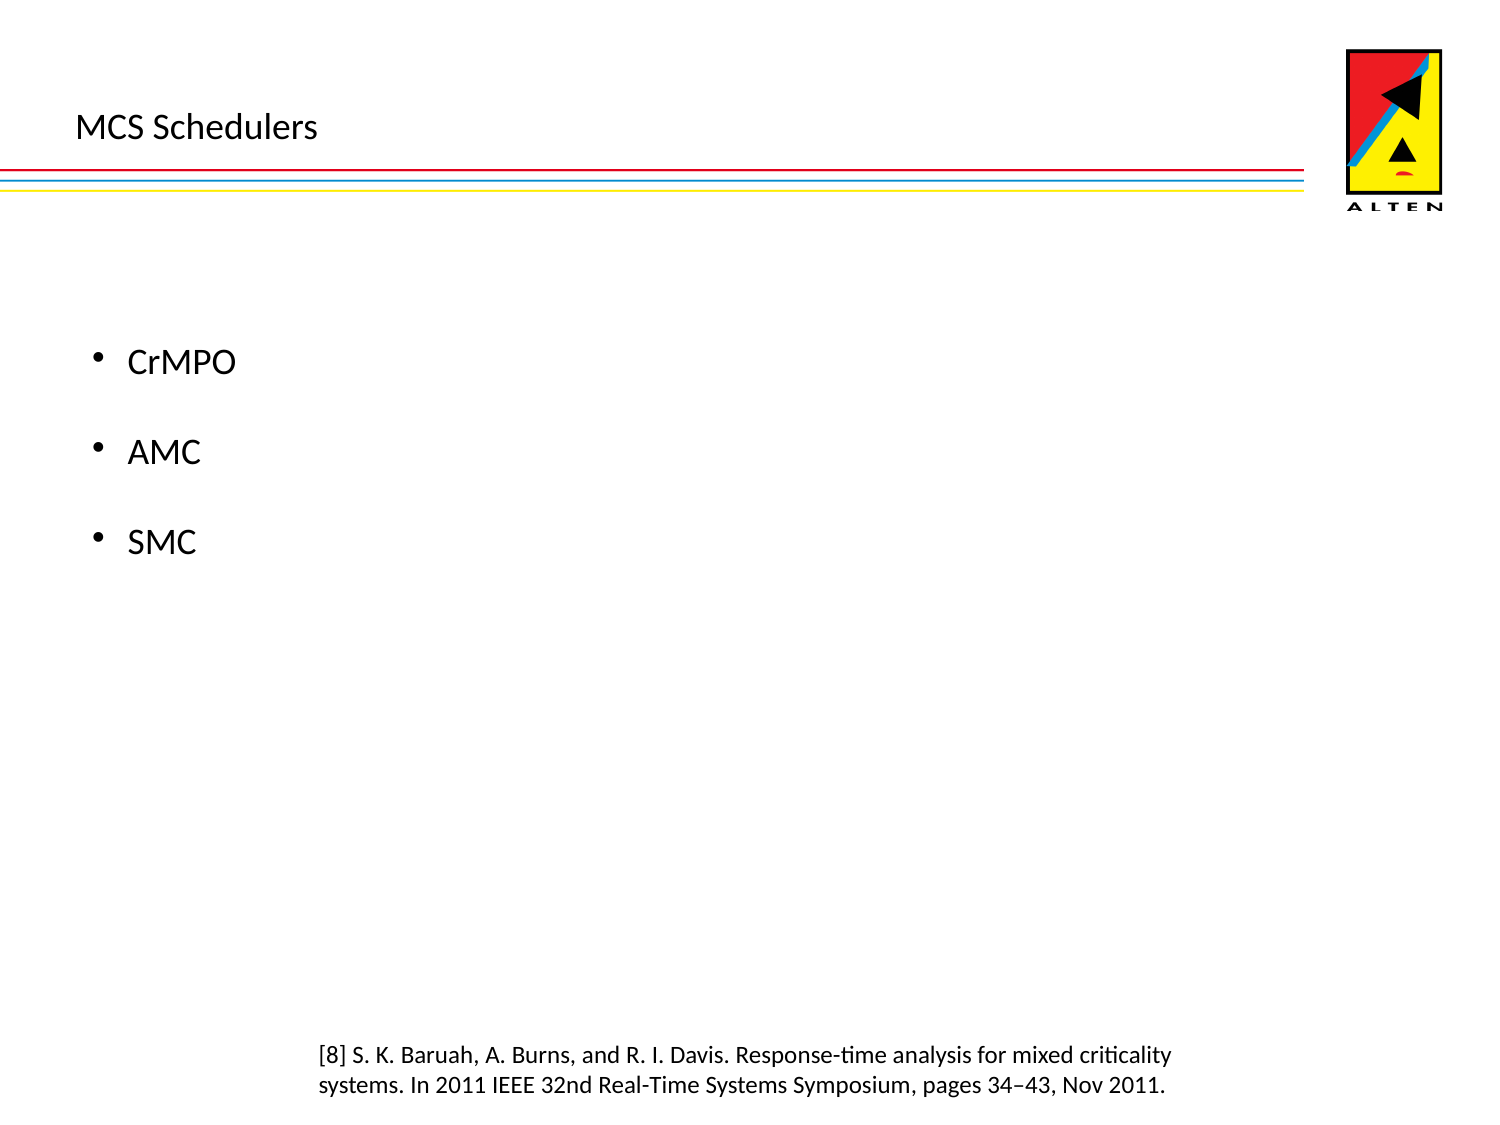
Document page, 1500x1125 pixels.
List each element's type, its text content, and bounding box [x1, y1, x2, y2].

text_box CrMPO AMC SMC [77, 329, 1320, 533]
picture [0, 182, 74, 192]
text_box [8] S. K. Baruah, A. Burns, and R. I. Davis. Response-time analysis for mixed criticality systems. In 2011 IEEE 32nd Real-Time Systems Symposium, pages 34–43, Nov 2011. [303, 1031, 1197, 1097]
picture [0, 169, 74, 179]
text_box MCS Schedulers [74, 31, 1306, 219]
